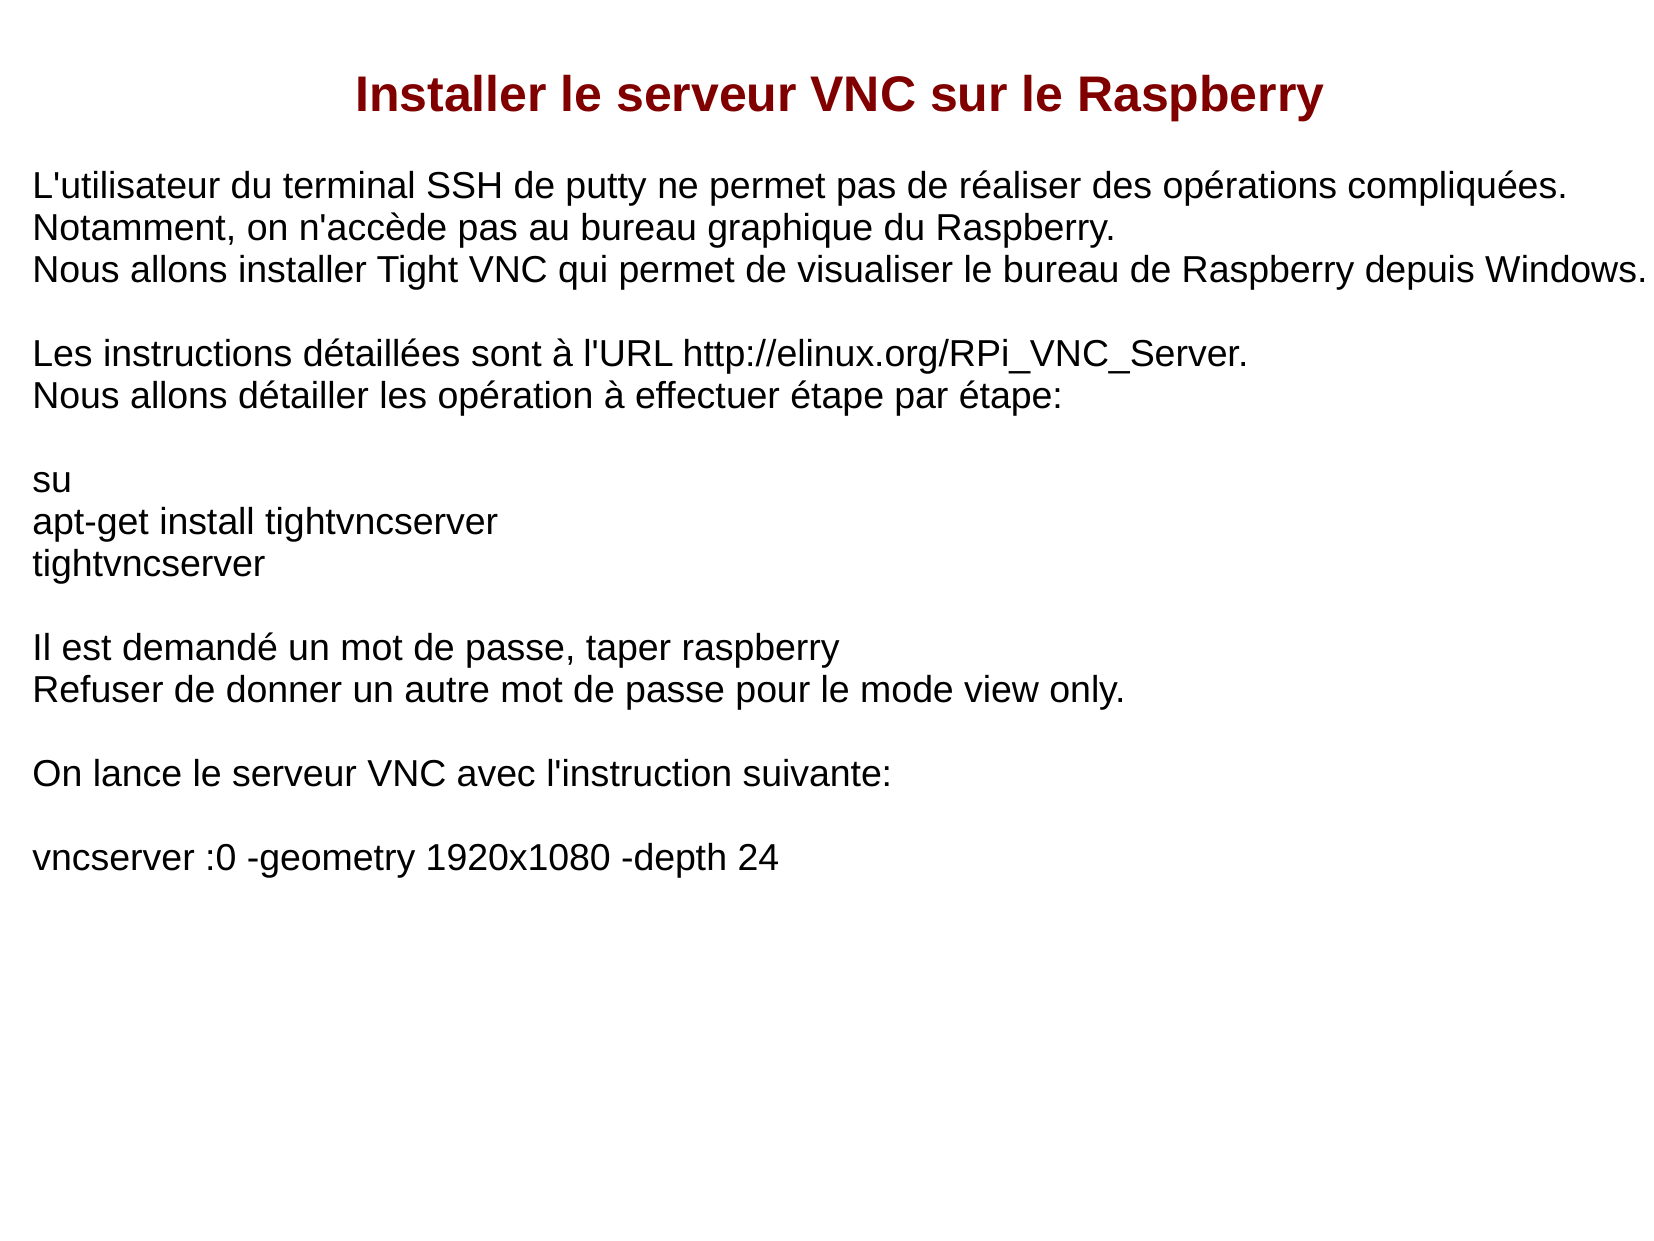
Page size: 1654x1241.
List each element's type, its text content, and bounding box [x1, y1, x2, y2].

text_box Installer le serveur VNC sur le Raspberry L'utilisateur du terminal SSH de putty ne permet pas de réaliser des opérations compliquées. Notamment, on n'accède pas au bureau graphique du Raspberry. Nous allons installer Tight VNC qui permet de visualiser le bureau de Raspberry depuis Windows. Les instructions détaillées sont à l'URL http://elinux.org/RPi_VNC_Server. Nous allons détailler les opération à effectuer étape par étape: su apt-get install tightvncserver tightvncserver Il est demandé un mot de passe, taper raspberry Refuser de donner un autre mot de passe pour le mode view only. On lance le serveur VNC avec l'instruction suivante: vncserver :0 -geometry 1920x1080 -depth 24 [17, 59, 1654, 972]
